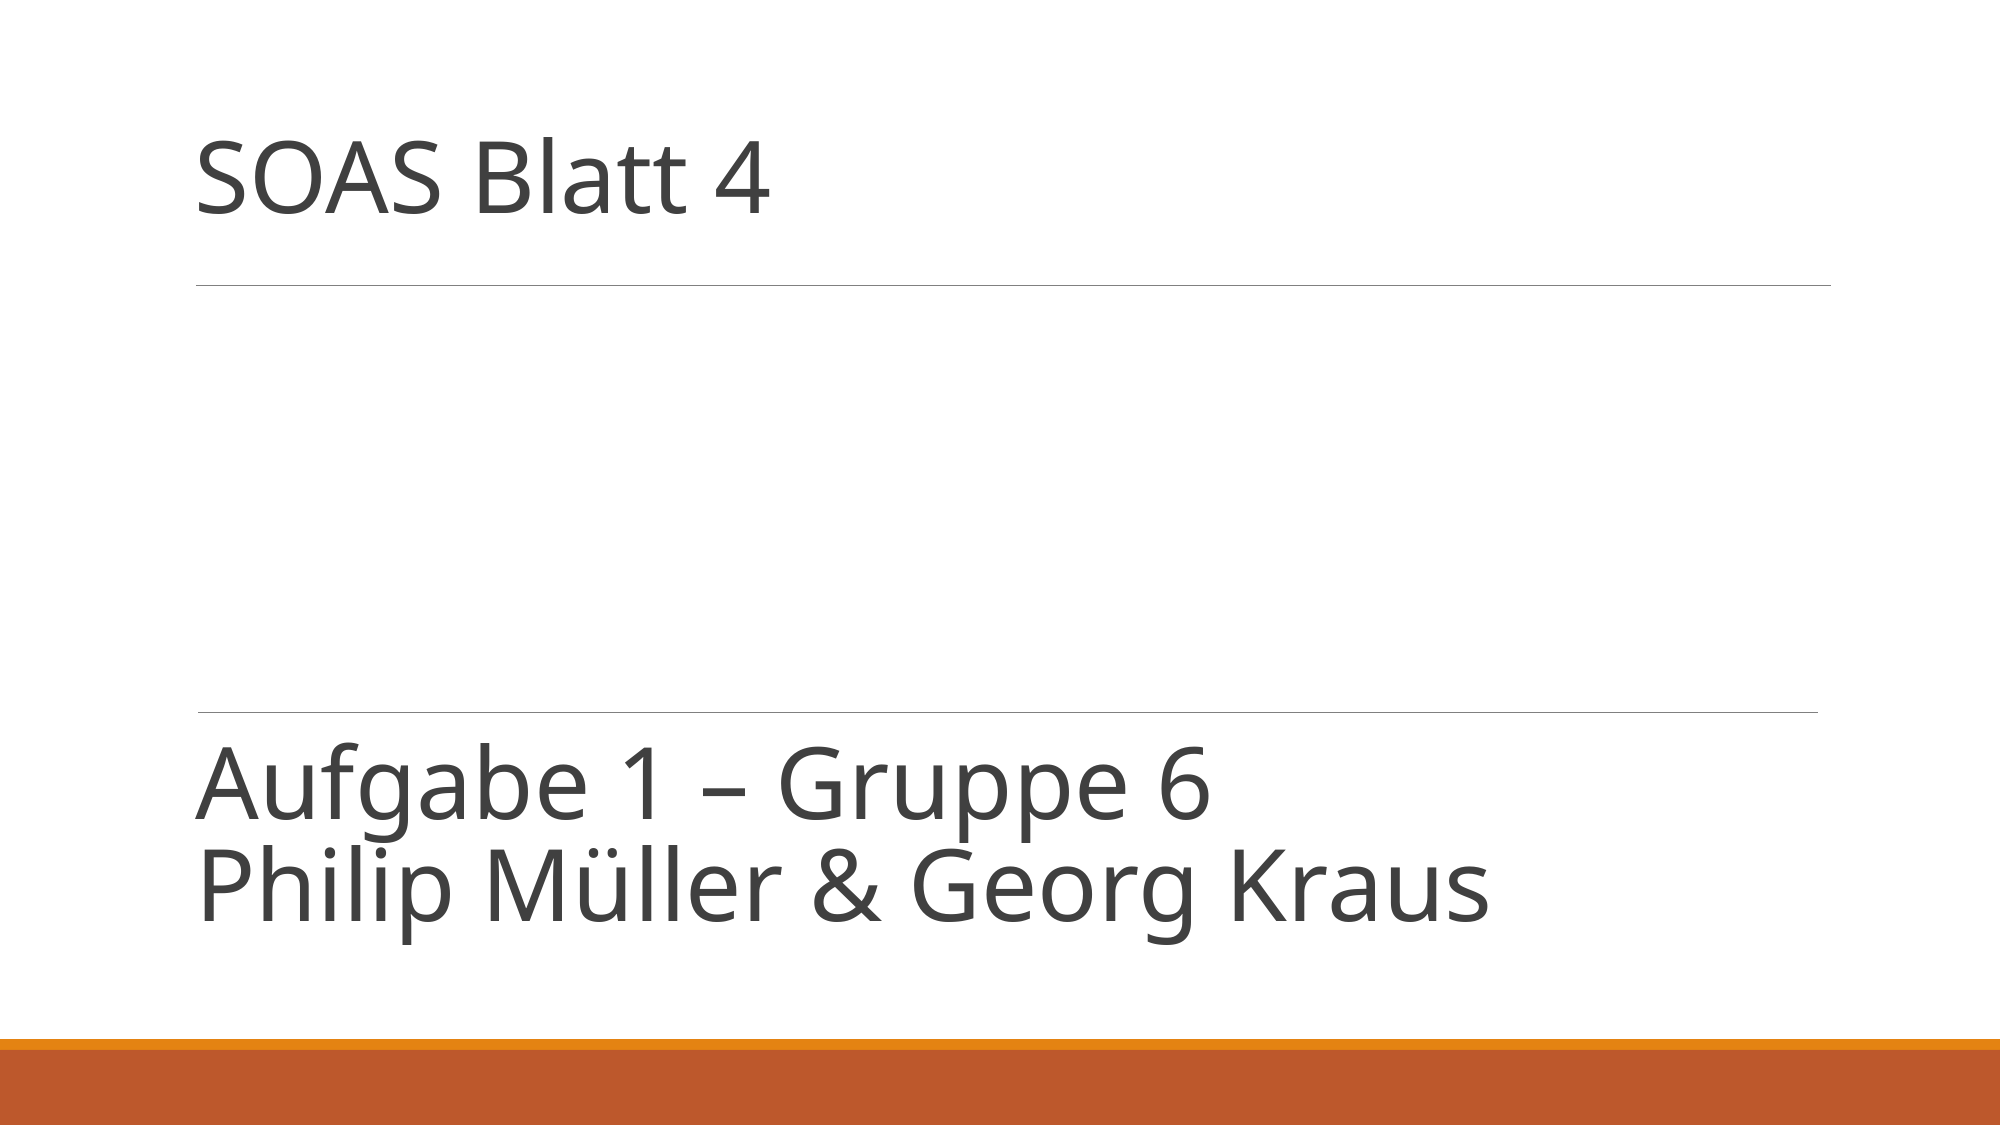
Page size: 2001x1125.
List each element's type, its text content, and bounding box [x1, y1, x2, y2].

title SOAS Blatt 4 [180, 124, 1830, 710]
subtitle Aufgabe 1 – Gruppe 6 Philip Müller & Georg Kraus [180, 730, 1831, 919]
